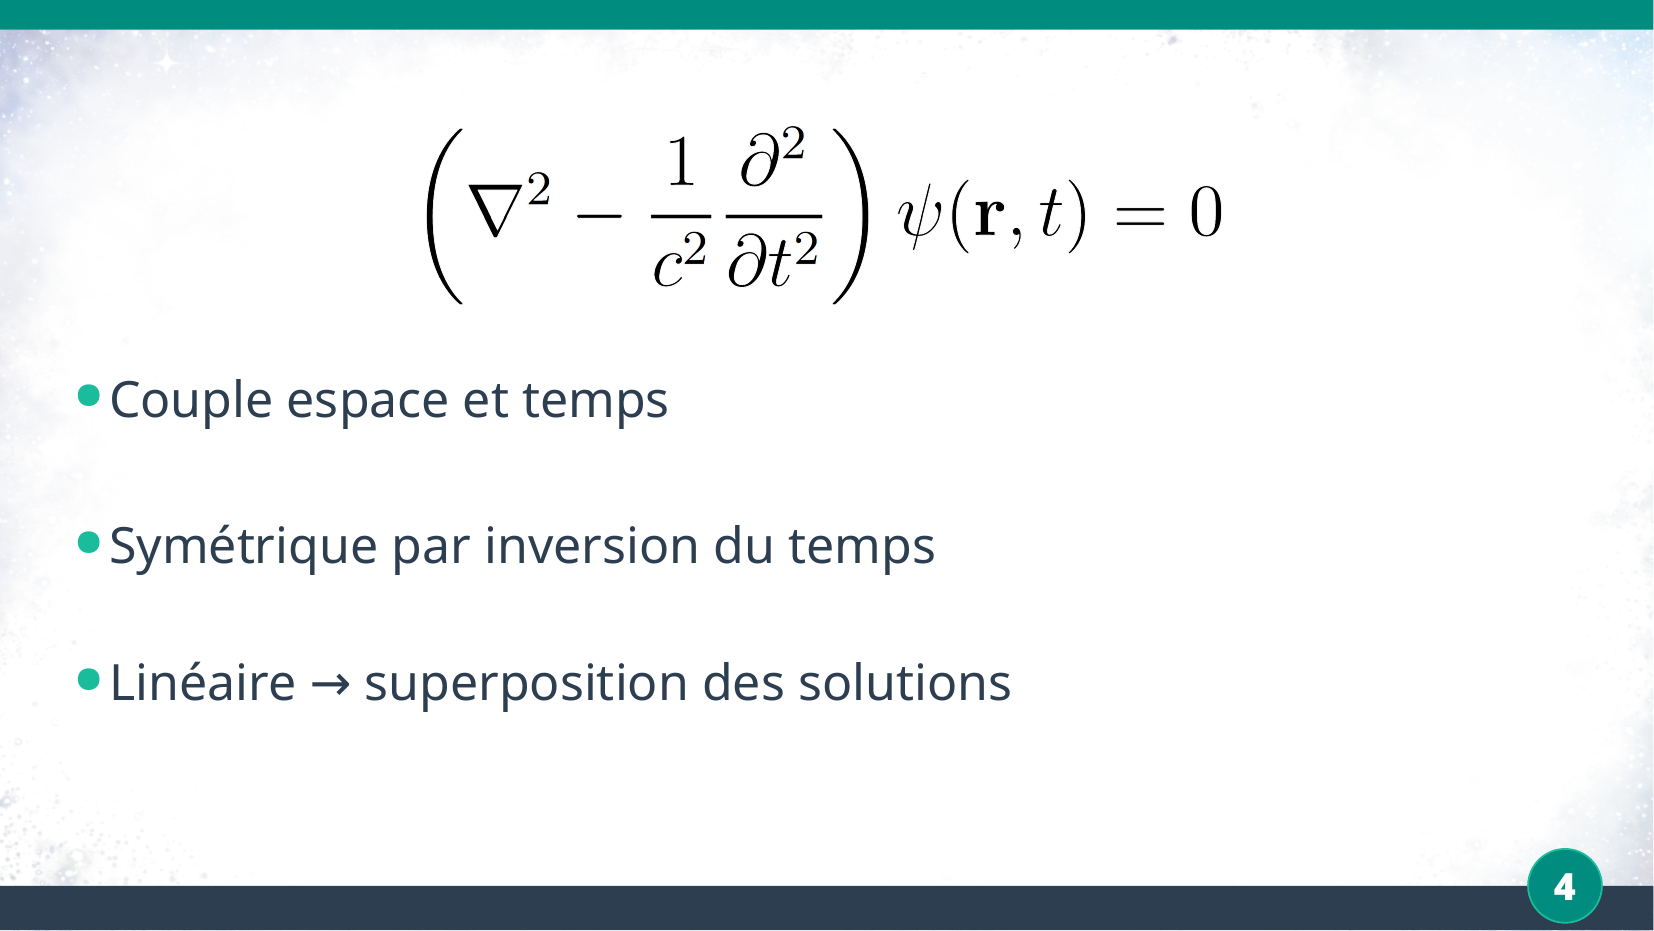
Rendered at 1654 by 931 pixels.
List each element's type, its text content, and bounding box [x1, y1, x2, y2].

text_box Couple espace et temps Symétrique par inversion du temps Linéaire → superposition des solutions [59, 359, 940, 709]
picture [0, 30, 1654, 885]
